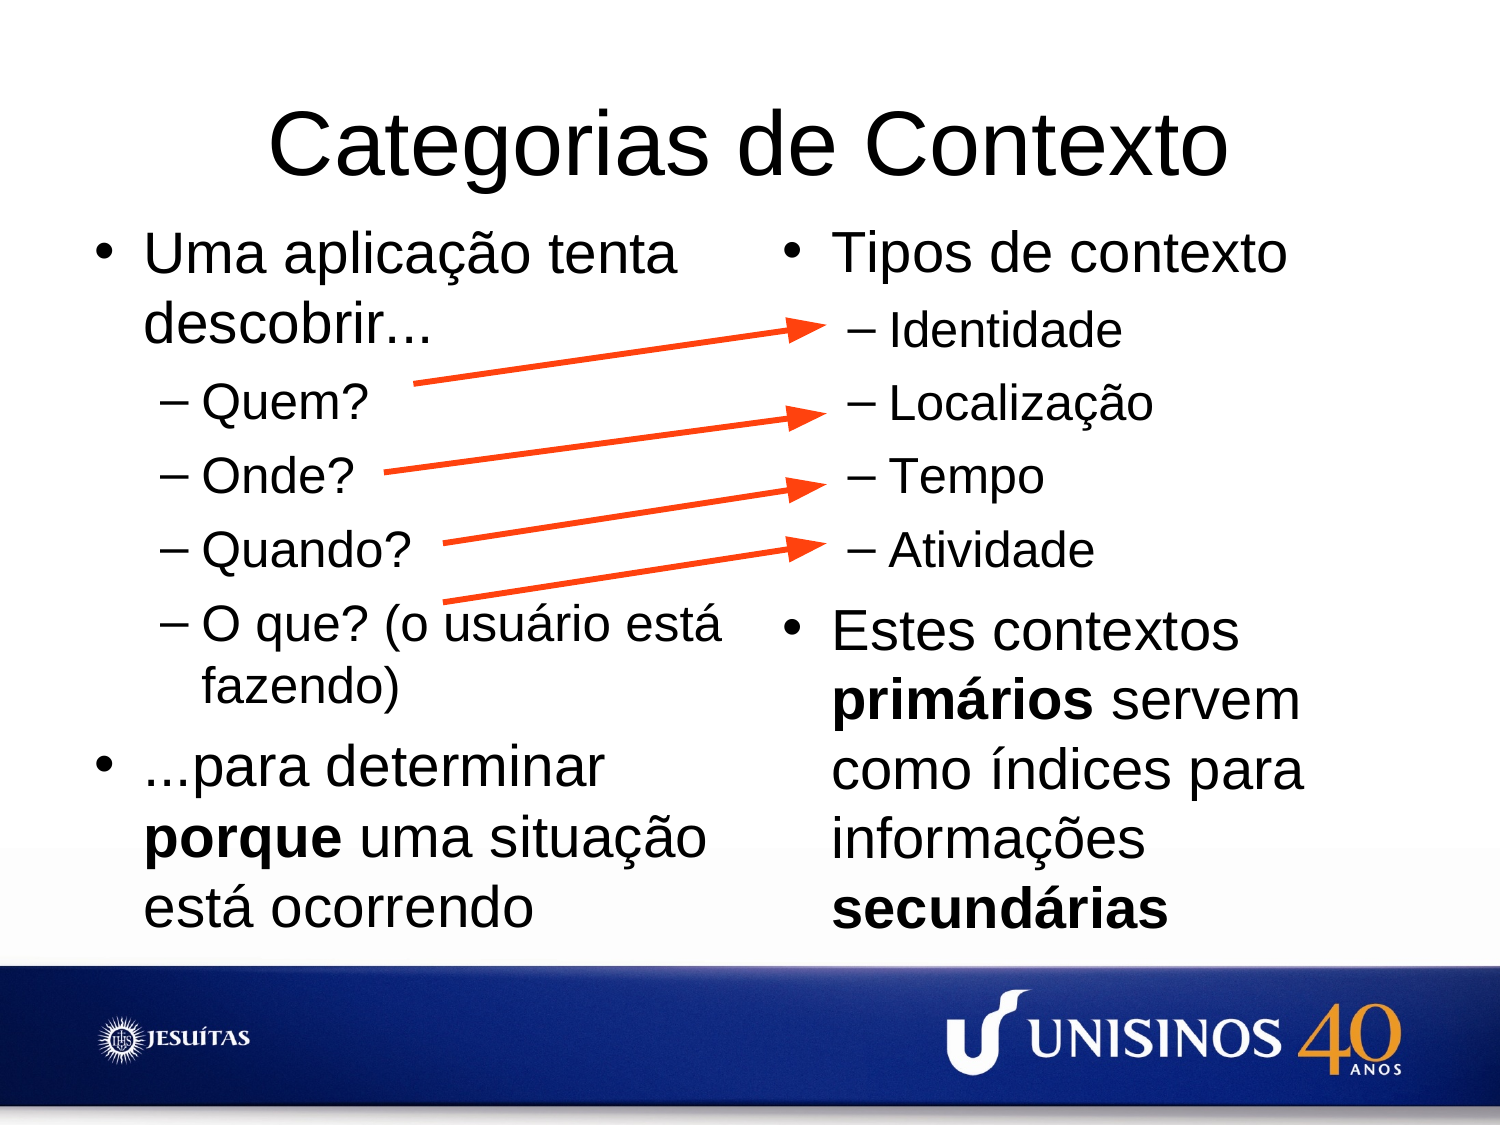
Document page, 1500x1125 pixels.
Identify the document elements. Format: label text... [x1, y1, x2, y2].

list Uma aplicação tenta descobrir... Quem? Onde? Quando? O que? (o usuário está fazendo) ...para determinar porque uma situação está ocorrendo [79, 206, 739, 950]
list Tipos de contexto Identidade Localização Tempo Atividade Estes contextos primários servem como índices para informações secundárias [767, 206, 1427, 950]
title Categorias de Contexto [75, 45, 1426, 233]
picture [0, 848, 1500, 1125]
